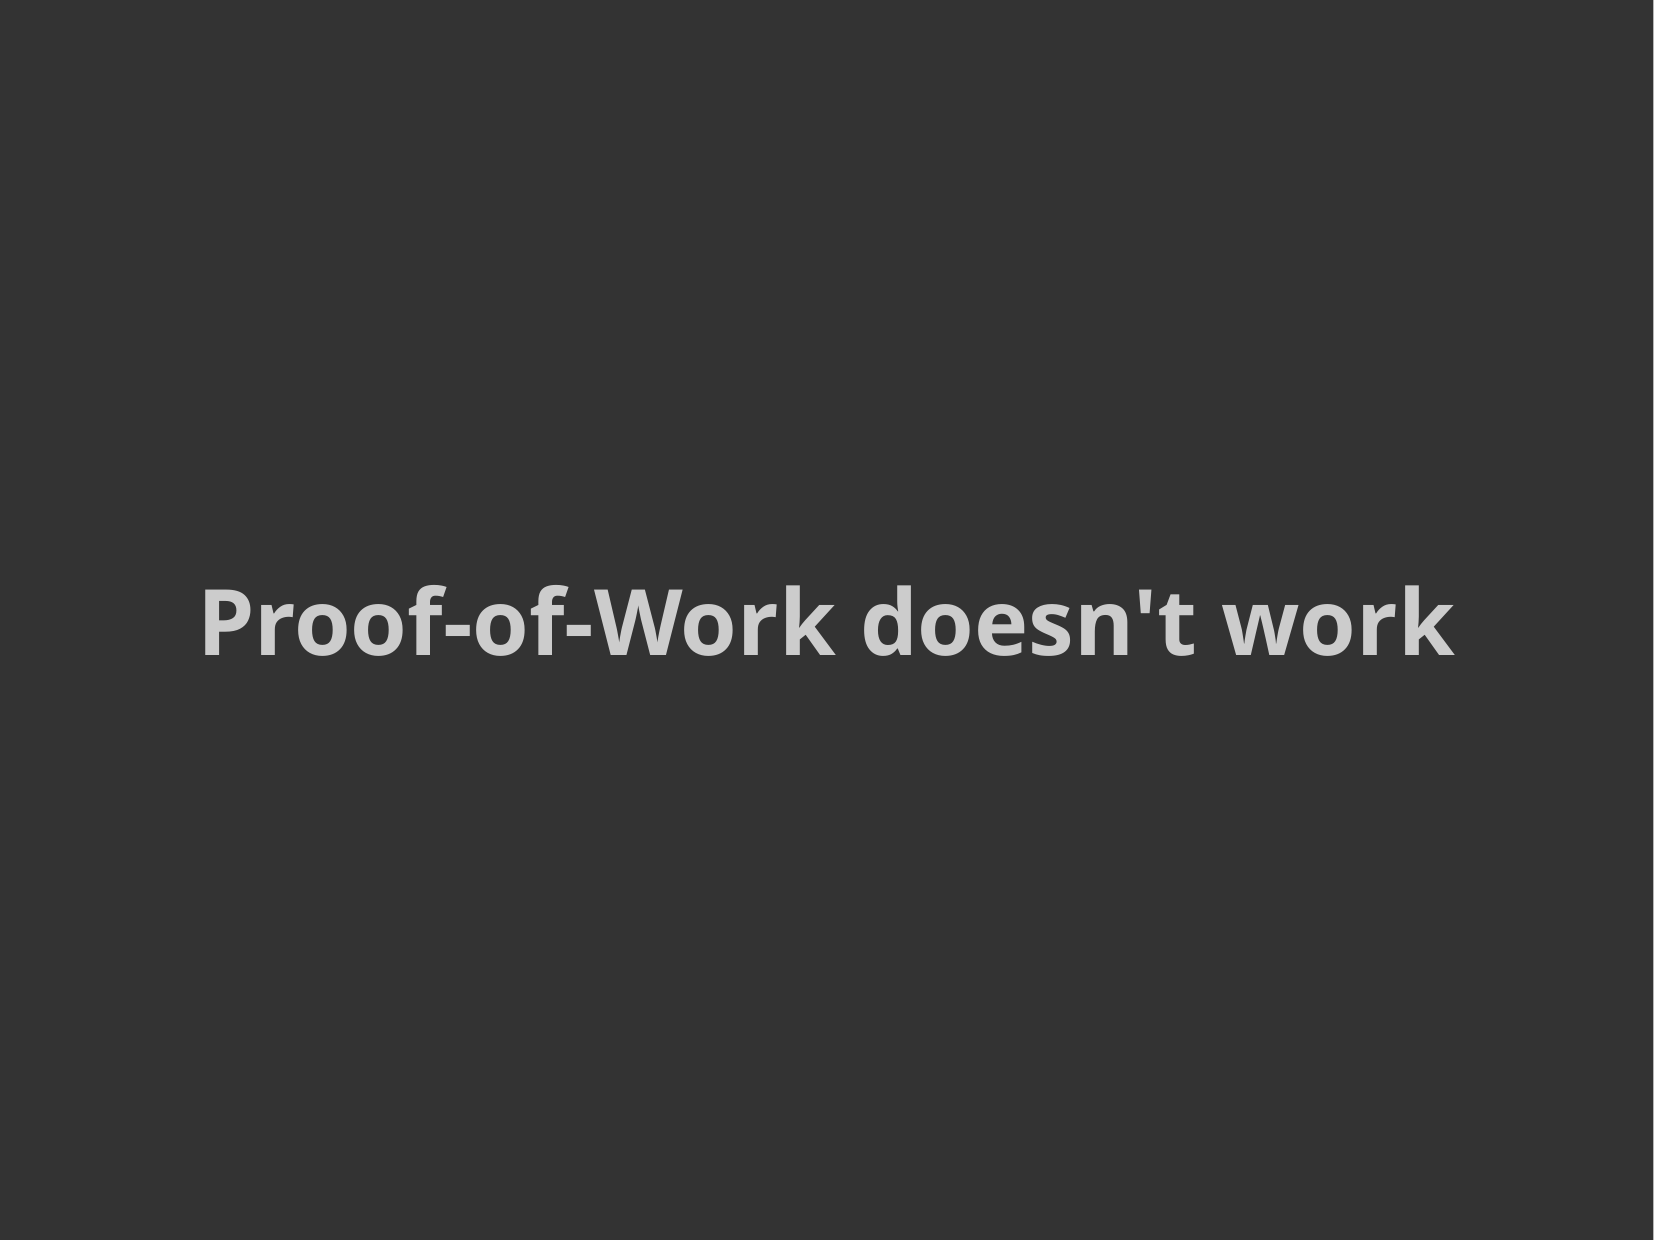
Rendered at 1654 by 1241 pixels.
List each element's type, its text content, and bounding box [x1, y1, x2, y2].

title Proof-of-Work doesn't work [82, 516, 1571, 724]
